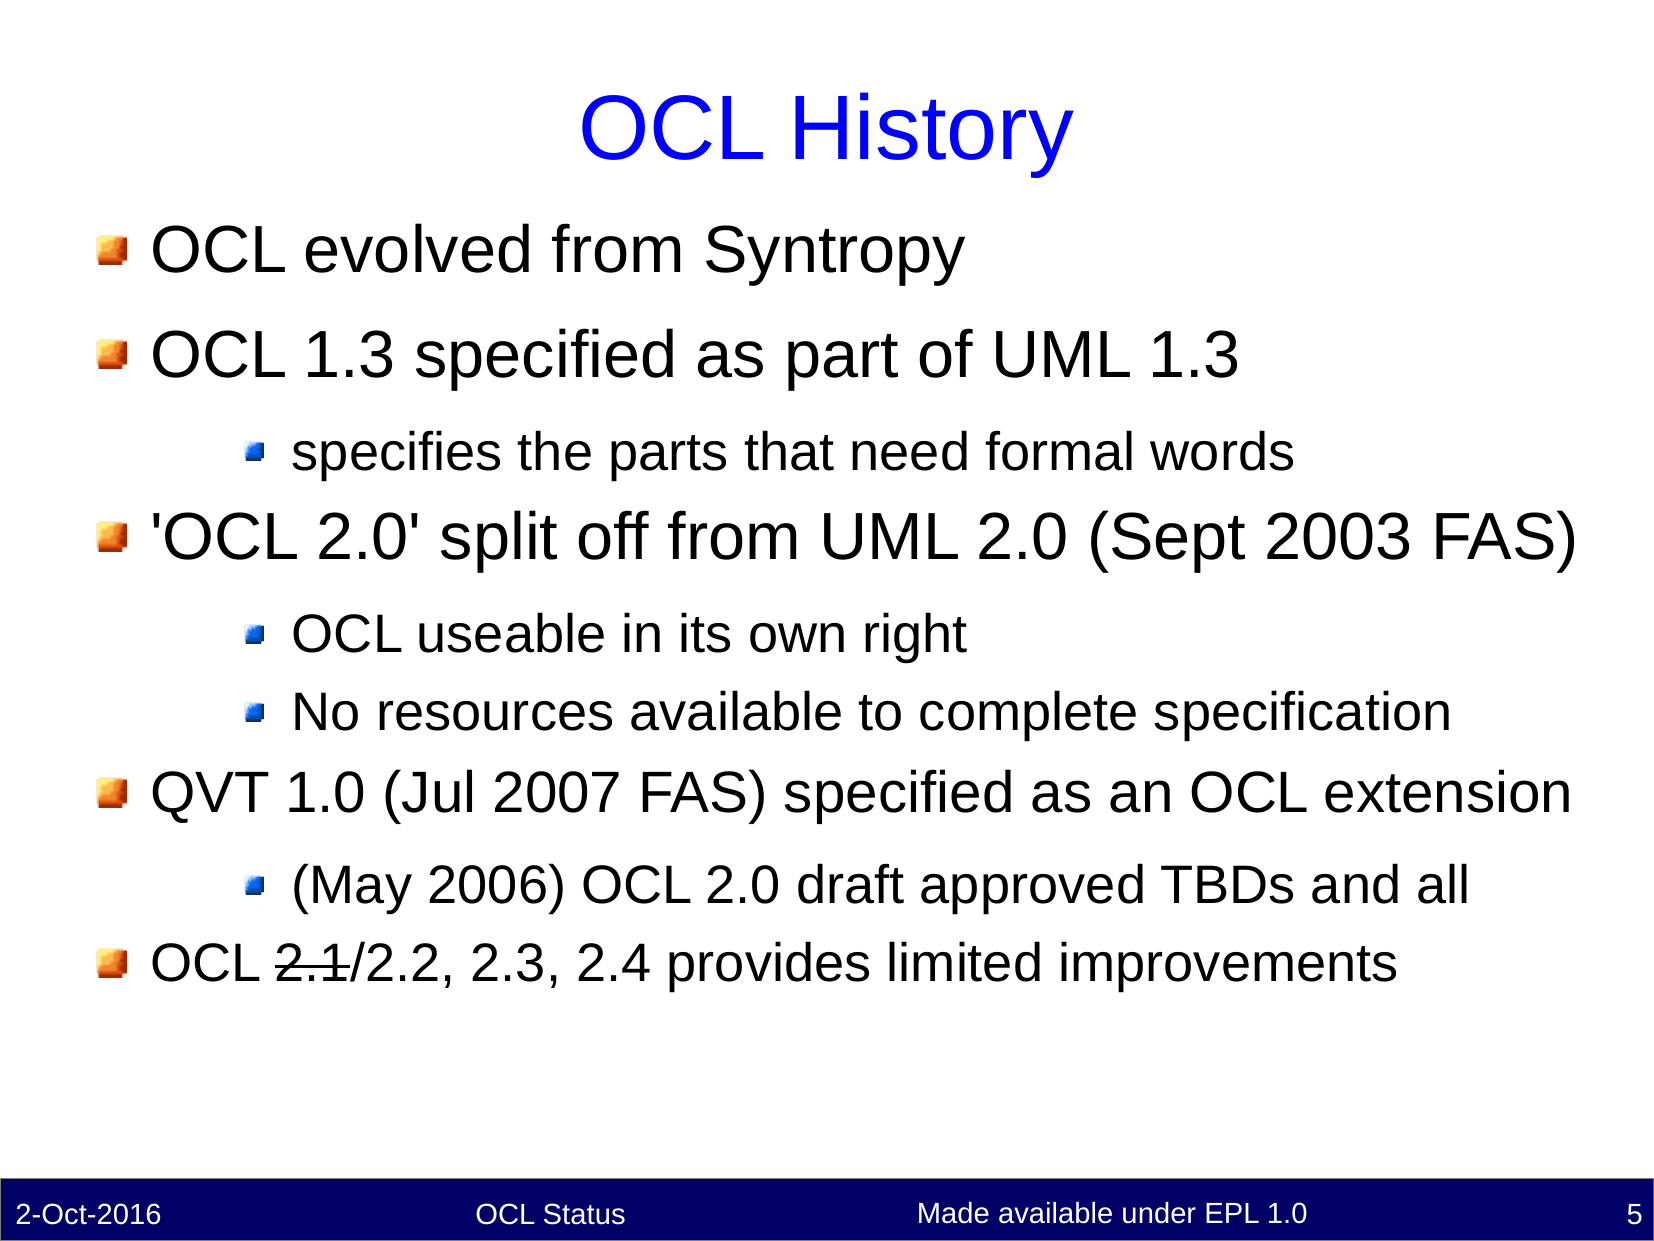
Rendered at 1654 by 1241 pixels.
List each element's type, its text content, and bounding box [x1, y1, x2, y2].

title OCL History [82, 49, 1571, 207]
list OCL evolved from Syntropy OCL 1.3 specified as part of UML 1.3 specifies the parts that need formal words 'OCL 2.0' split off from UML 2.0 (Sept 2003 FAS) OCL useable in its own right No resources available to complete specification QVT 1.0 (Jul 2007 FAS) specified as an OCL extension (May 2006) OCL 2.0 draft approved TBDs and all OCL 2.1/2.2, 2.3, 2.4 provides limited improvements [79, 212, 1605, 1031]
